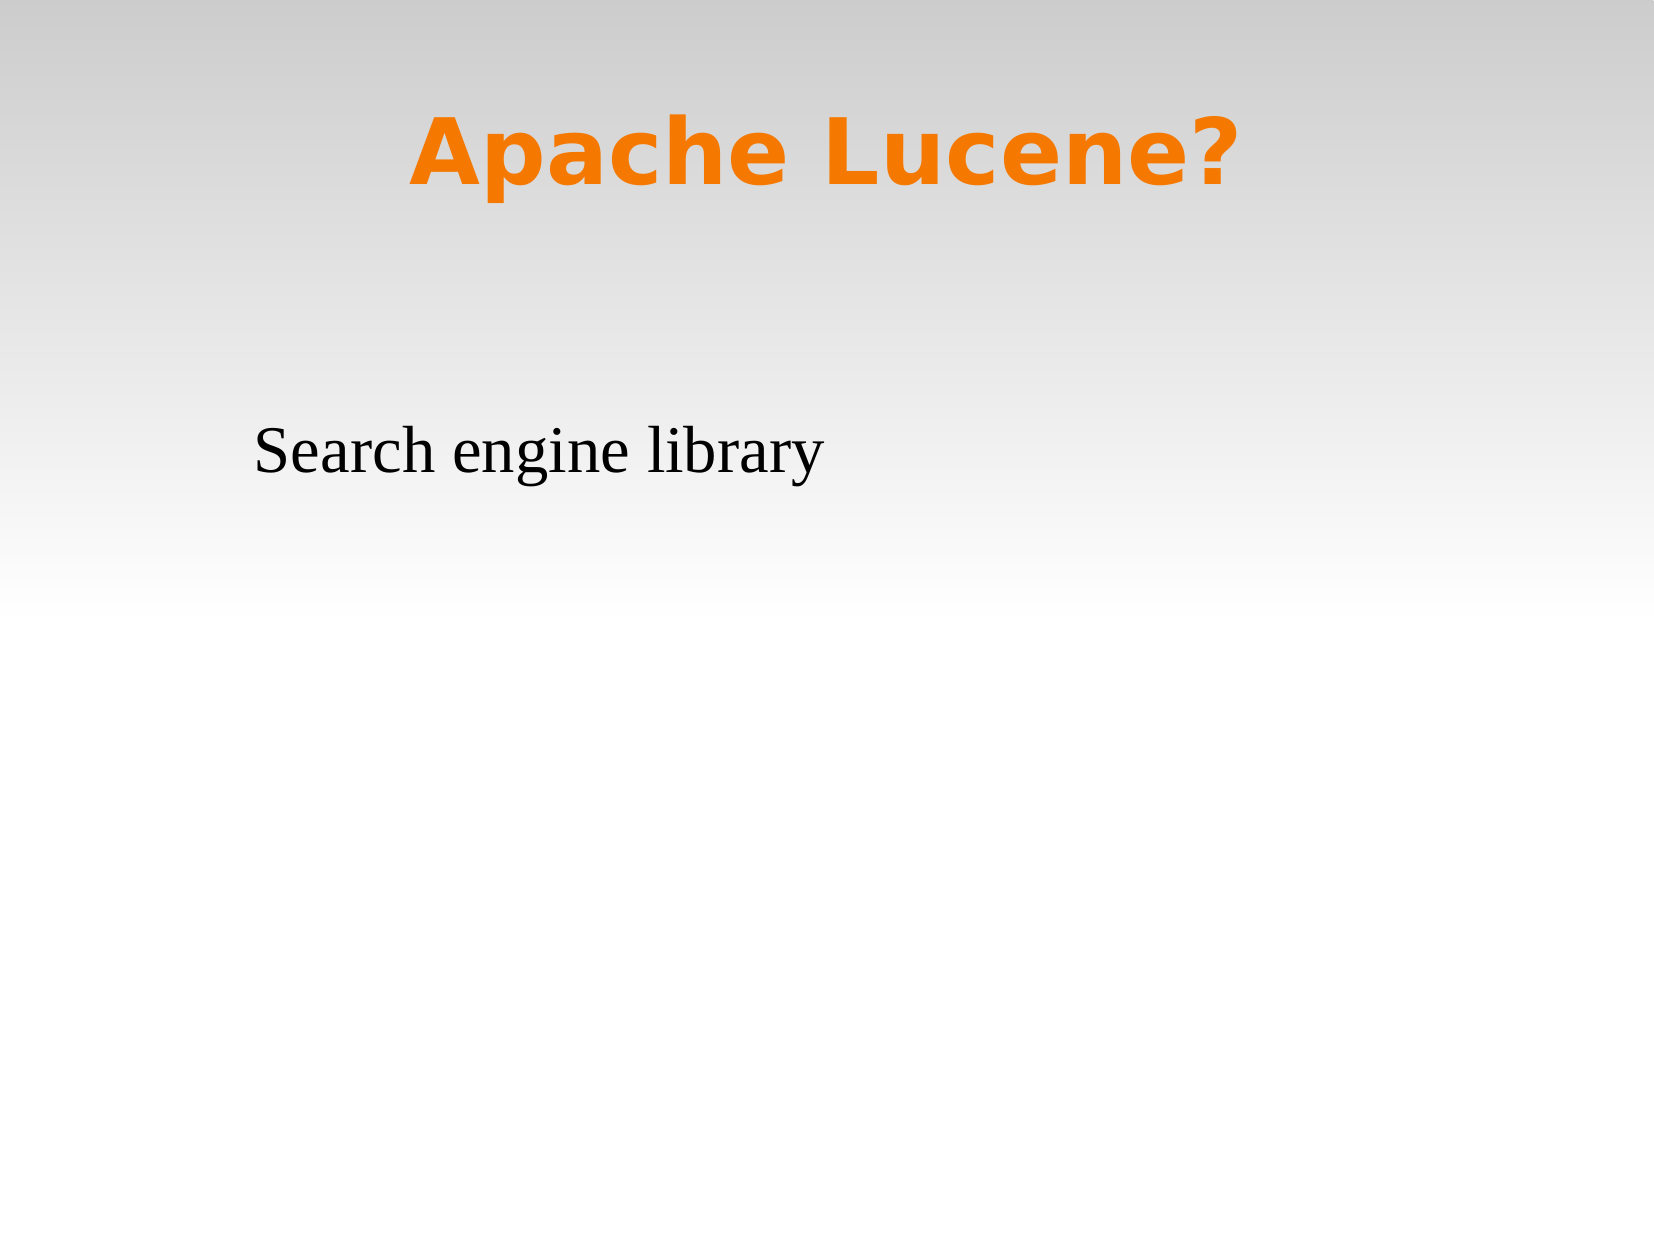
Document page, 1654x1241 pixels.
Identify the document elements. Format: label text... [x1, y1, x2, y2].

list Search engine library [236, 413, 1571, 1094]
title Apache Lucene? [82, 49, 1571, 257]
